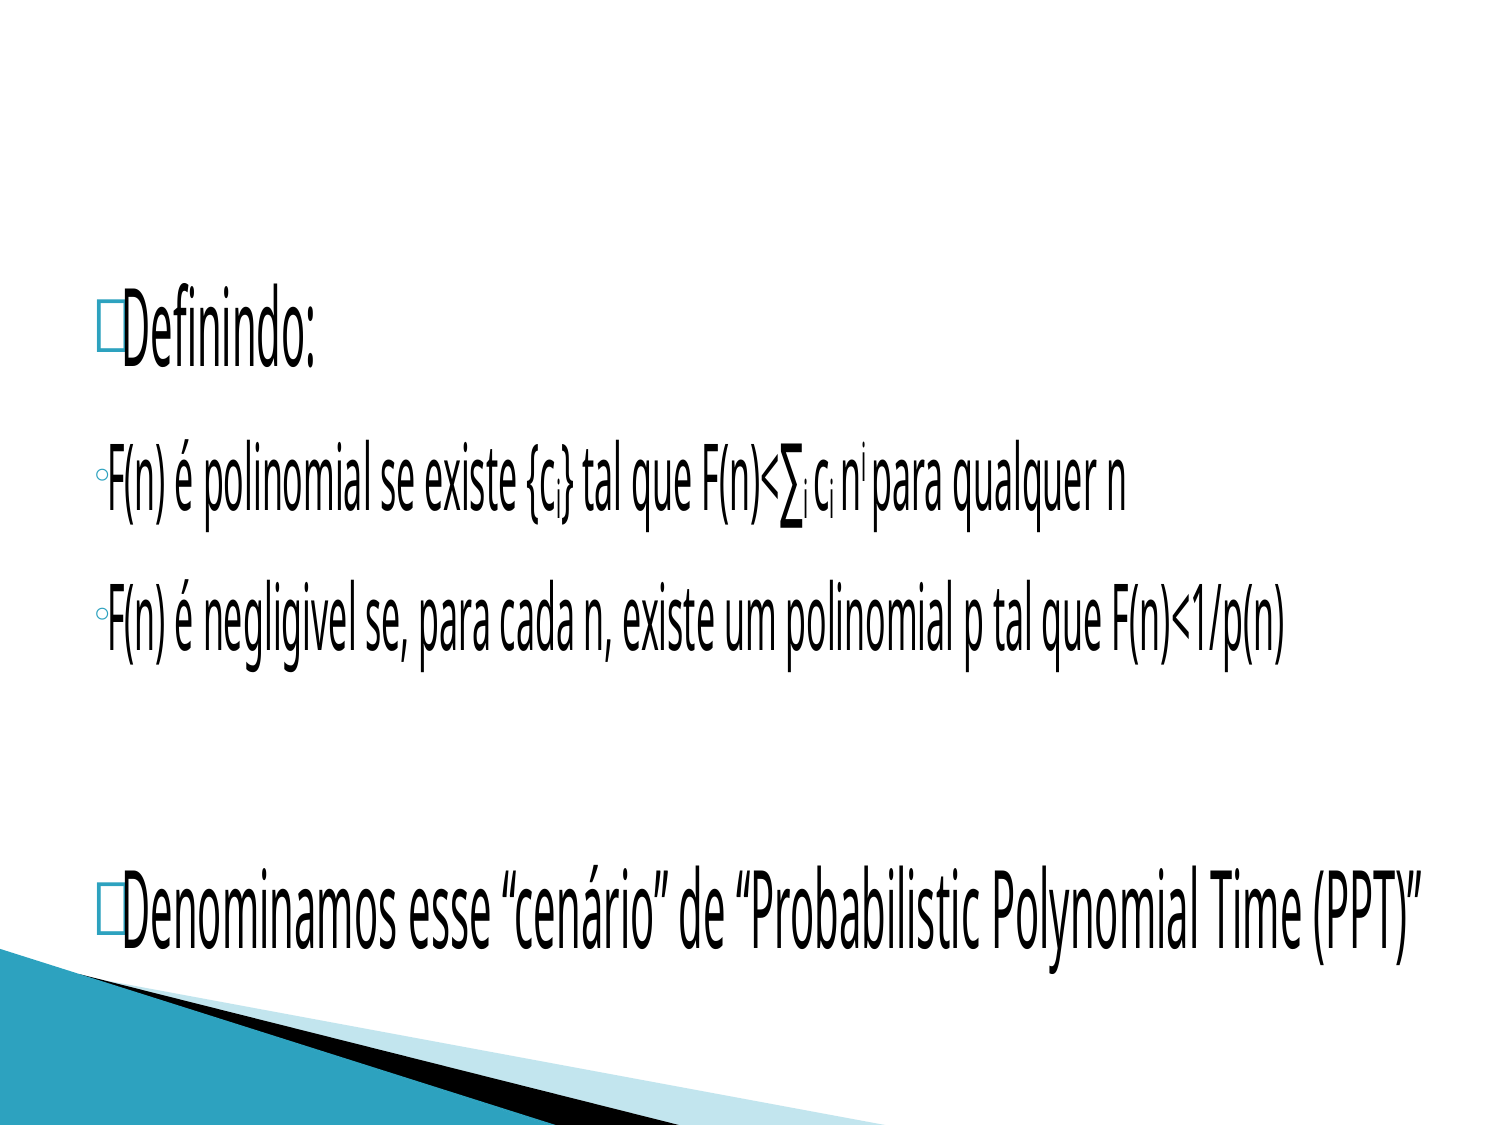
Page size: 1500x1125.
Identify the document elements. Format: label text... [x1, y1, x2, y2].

list Definindo: F(n) é polinomial se existe {ci} tal que F(n)<∑i ci ni para qualquer n F(n) é negligivel se, para cada n, existe um polinomial p tal que F(n)<1/p(n) Denominamos esse “cenário” de “Probabilistic Polynomial Time (PPT)” [75, 243, 1426, 986]
